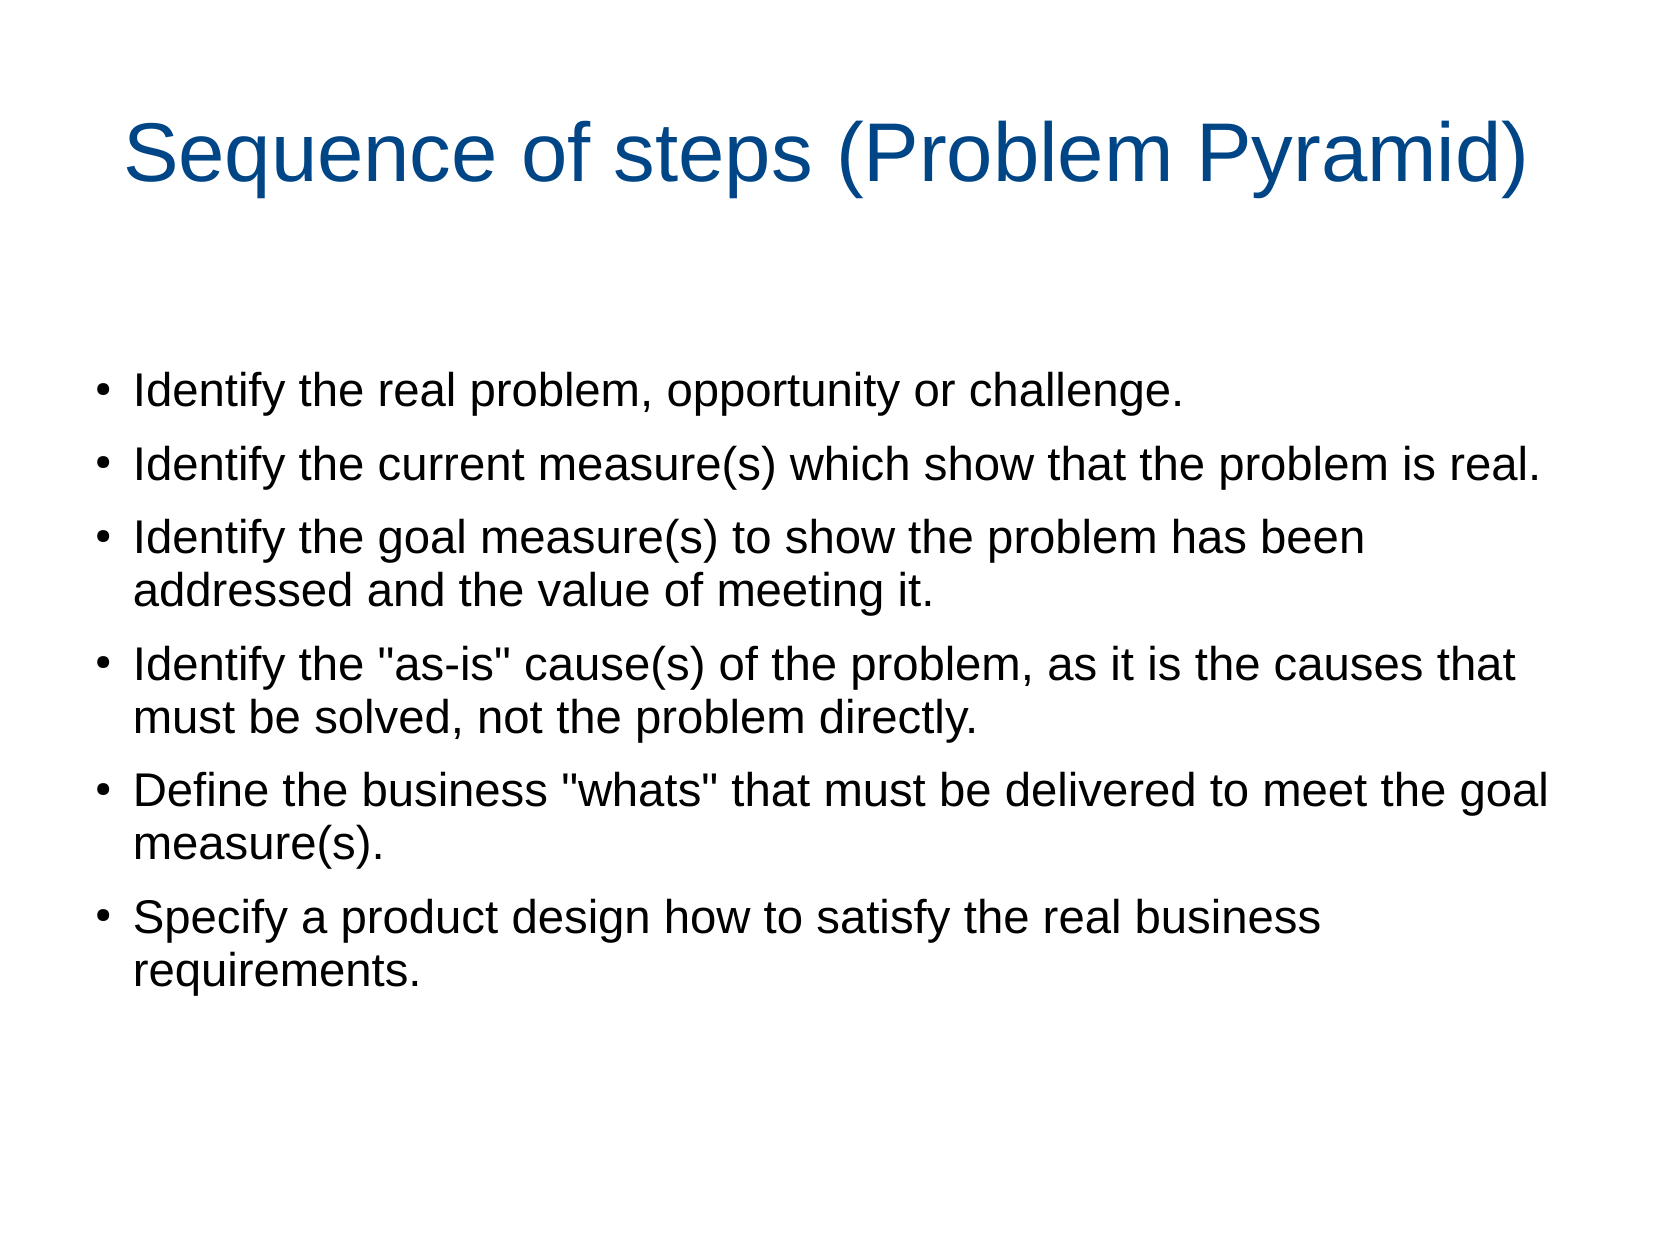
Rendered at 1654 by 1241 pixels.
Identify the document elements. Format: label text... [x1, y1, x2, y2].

list Identify the real problem, opportunity or challenge. Identify the current measure(s) which show that the problem is real. Identify the goal measure(s) to show the problem has been addressed and the value of meeting it. Identify the "as-is" cause(s) of the problem, as it is the causes that must be solved, not the problem directly. Define the business "whats" that must be delivered to meet the goal measure(s). Specify a product design how to satisfy the real business requirements. [82, 290, 1571, 1010]
title Sequence of steps (Problem Pyramid) [82, 49, 1571, 257]
